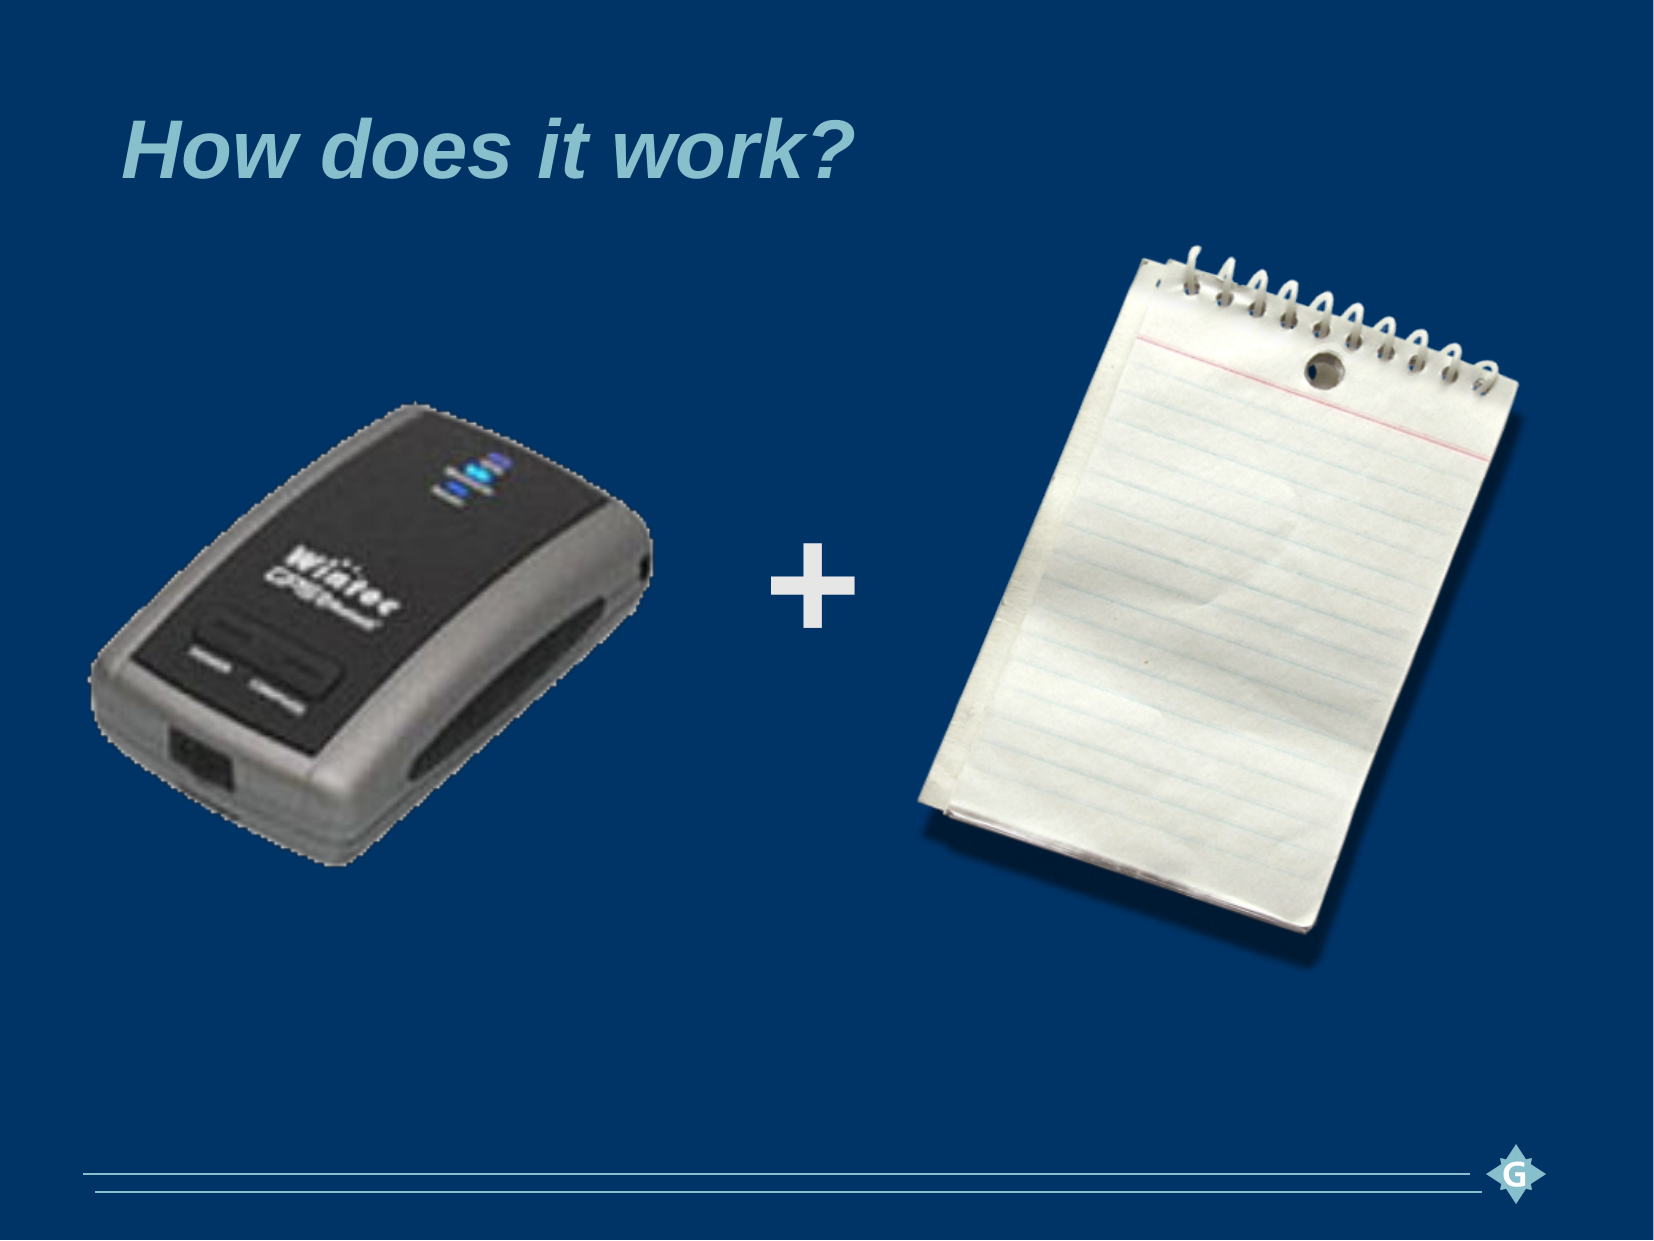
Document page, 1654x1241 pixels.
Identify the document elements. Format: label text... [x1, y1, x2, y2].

picture [900, 187, 1576, 1126]
text_box + [750, 483, 878, 750]
picture [1486, 1144, 1546, 1204]
title How does it work? [121, 46, 1534, 254]
picture [0, 370, 788, 901]
